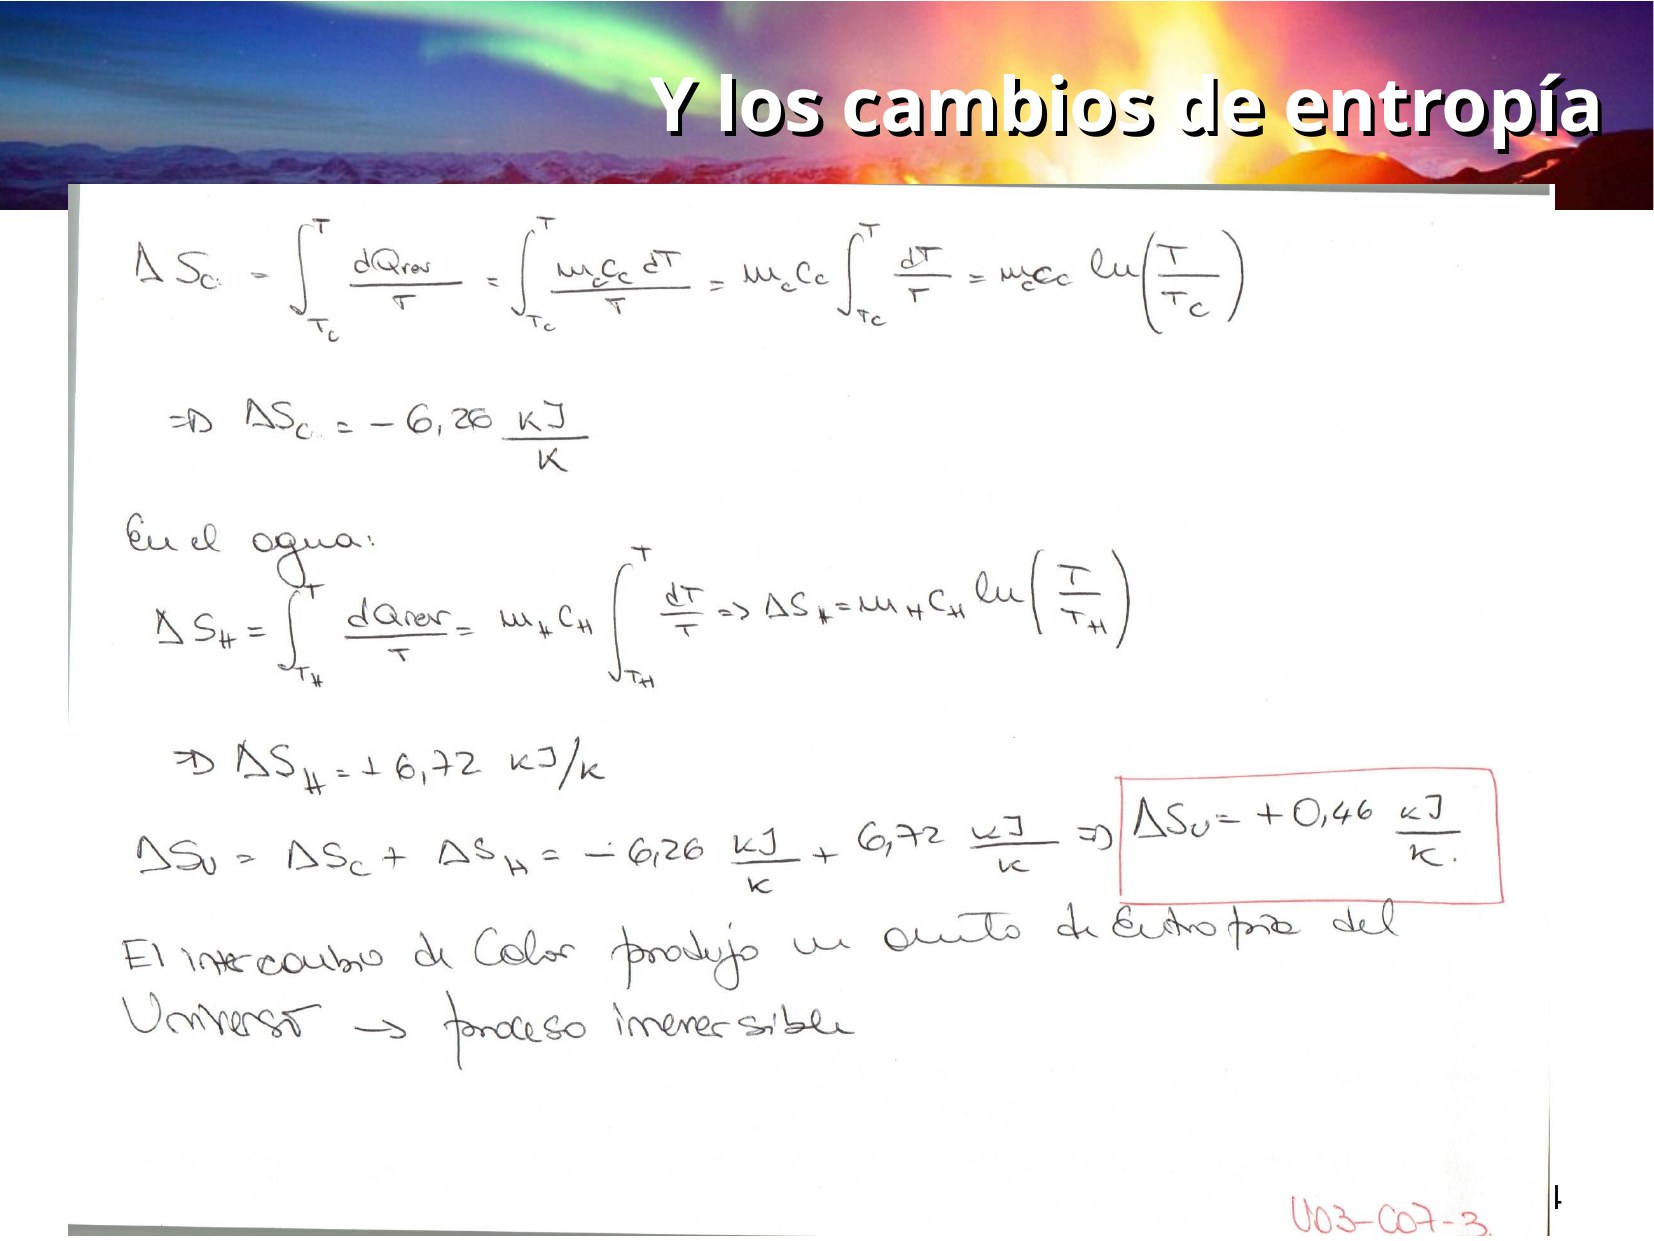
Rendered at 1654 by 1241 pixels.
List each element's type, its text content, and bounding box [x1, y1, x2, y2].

title Y los cambios de entropía [45, 15, 1606, 191]
picture [0, 1, 1654, 1237]
